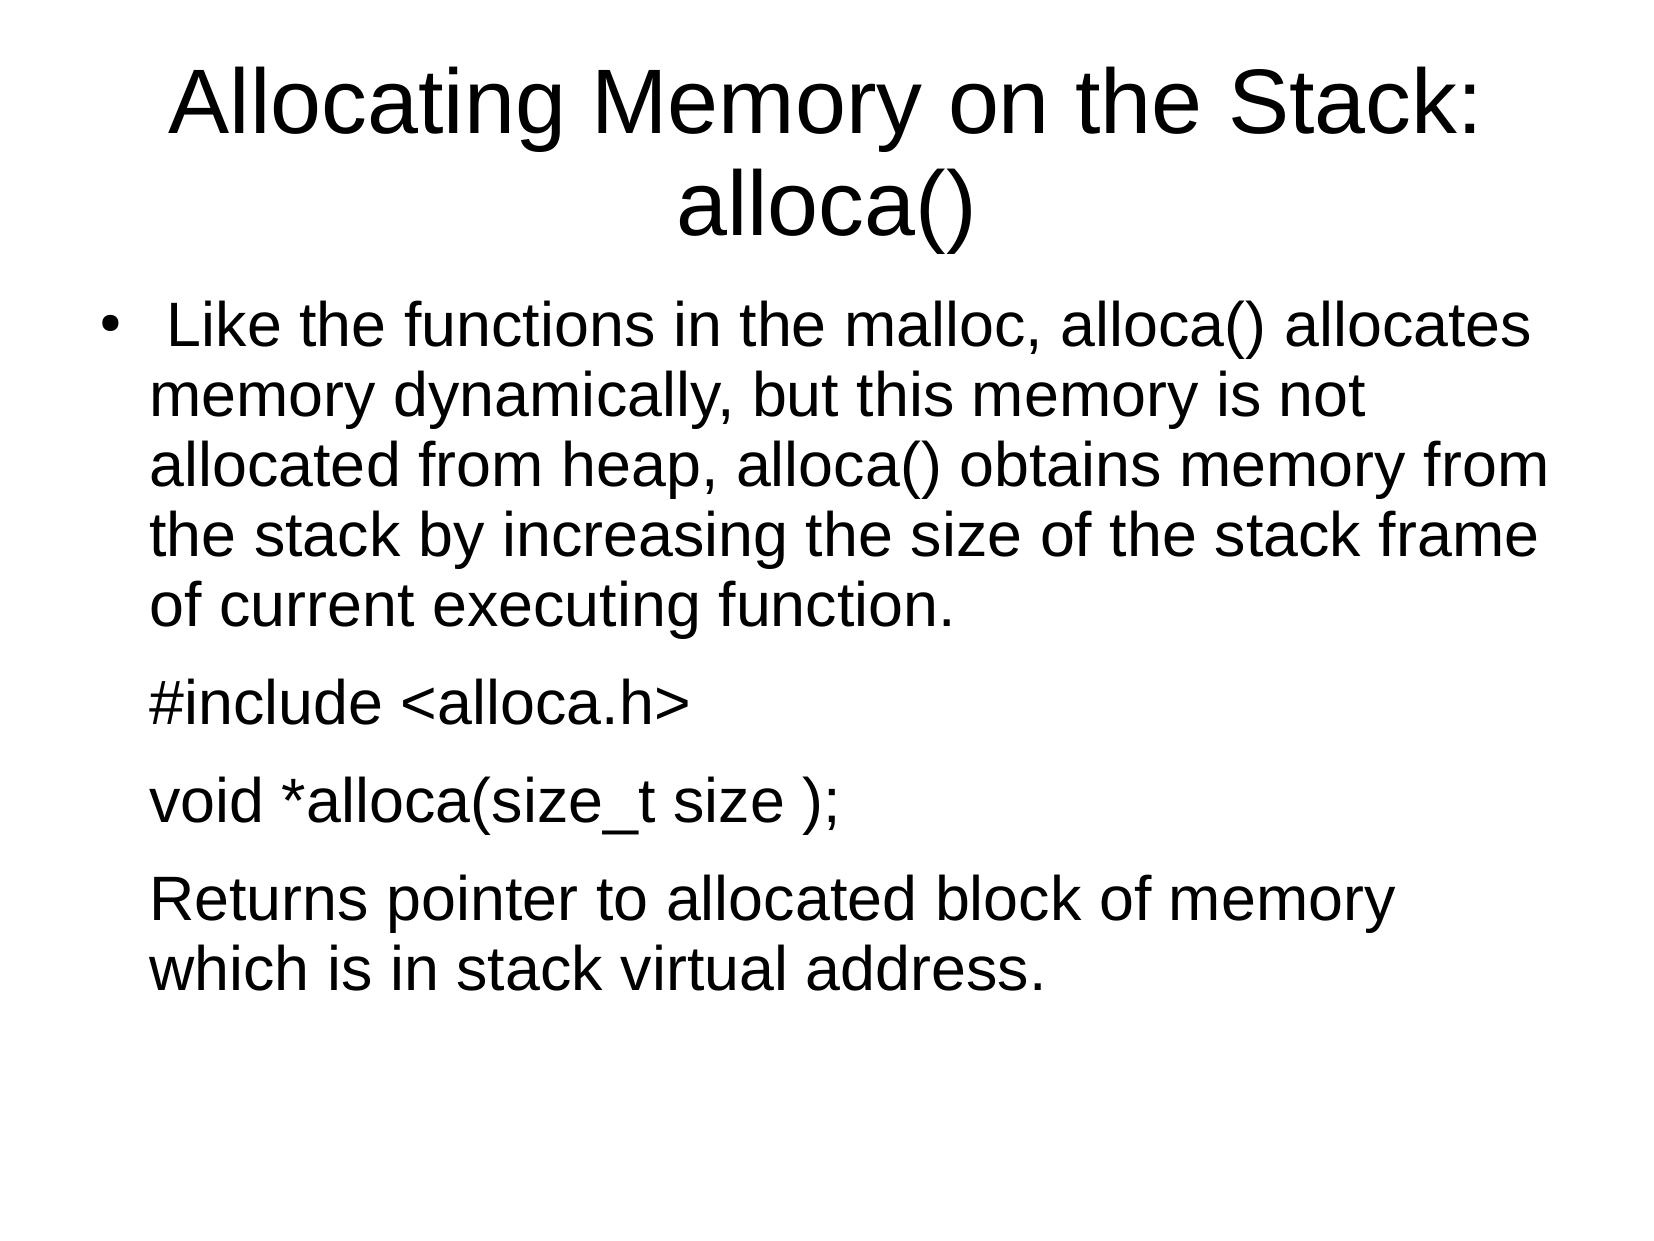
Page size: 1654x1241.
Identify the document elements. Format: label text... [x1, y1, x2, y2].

list Like the functions in the malloc, alloca() allocates memory dynamically, but this memory is not allocated from heap, alloca() obtains memory from the stack by increasing the size of the stack frame of current executing function. #include <alloca.h> void *alloca(size_t size ); Returns pointer to allocated block of memory which is in stack virtual address. [82, 290, 1571, 1010]
title Allocating Memory on the Stack: alloca() [82, 49, 1571, 257]
